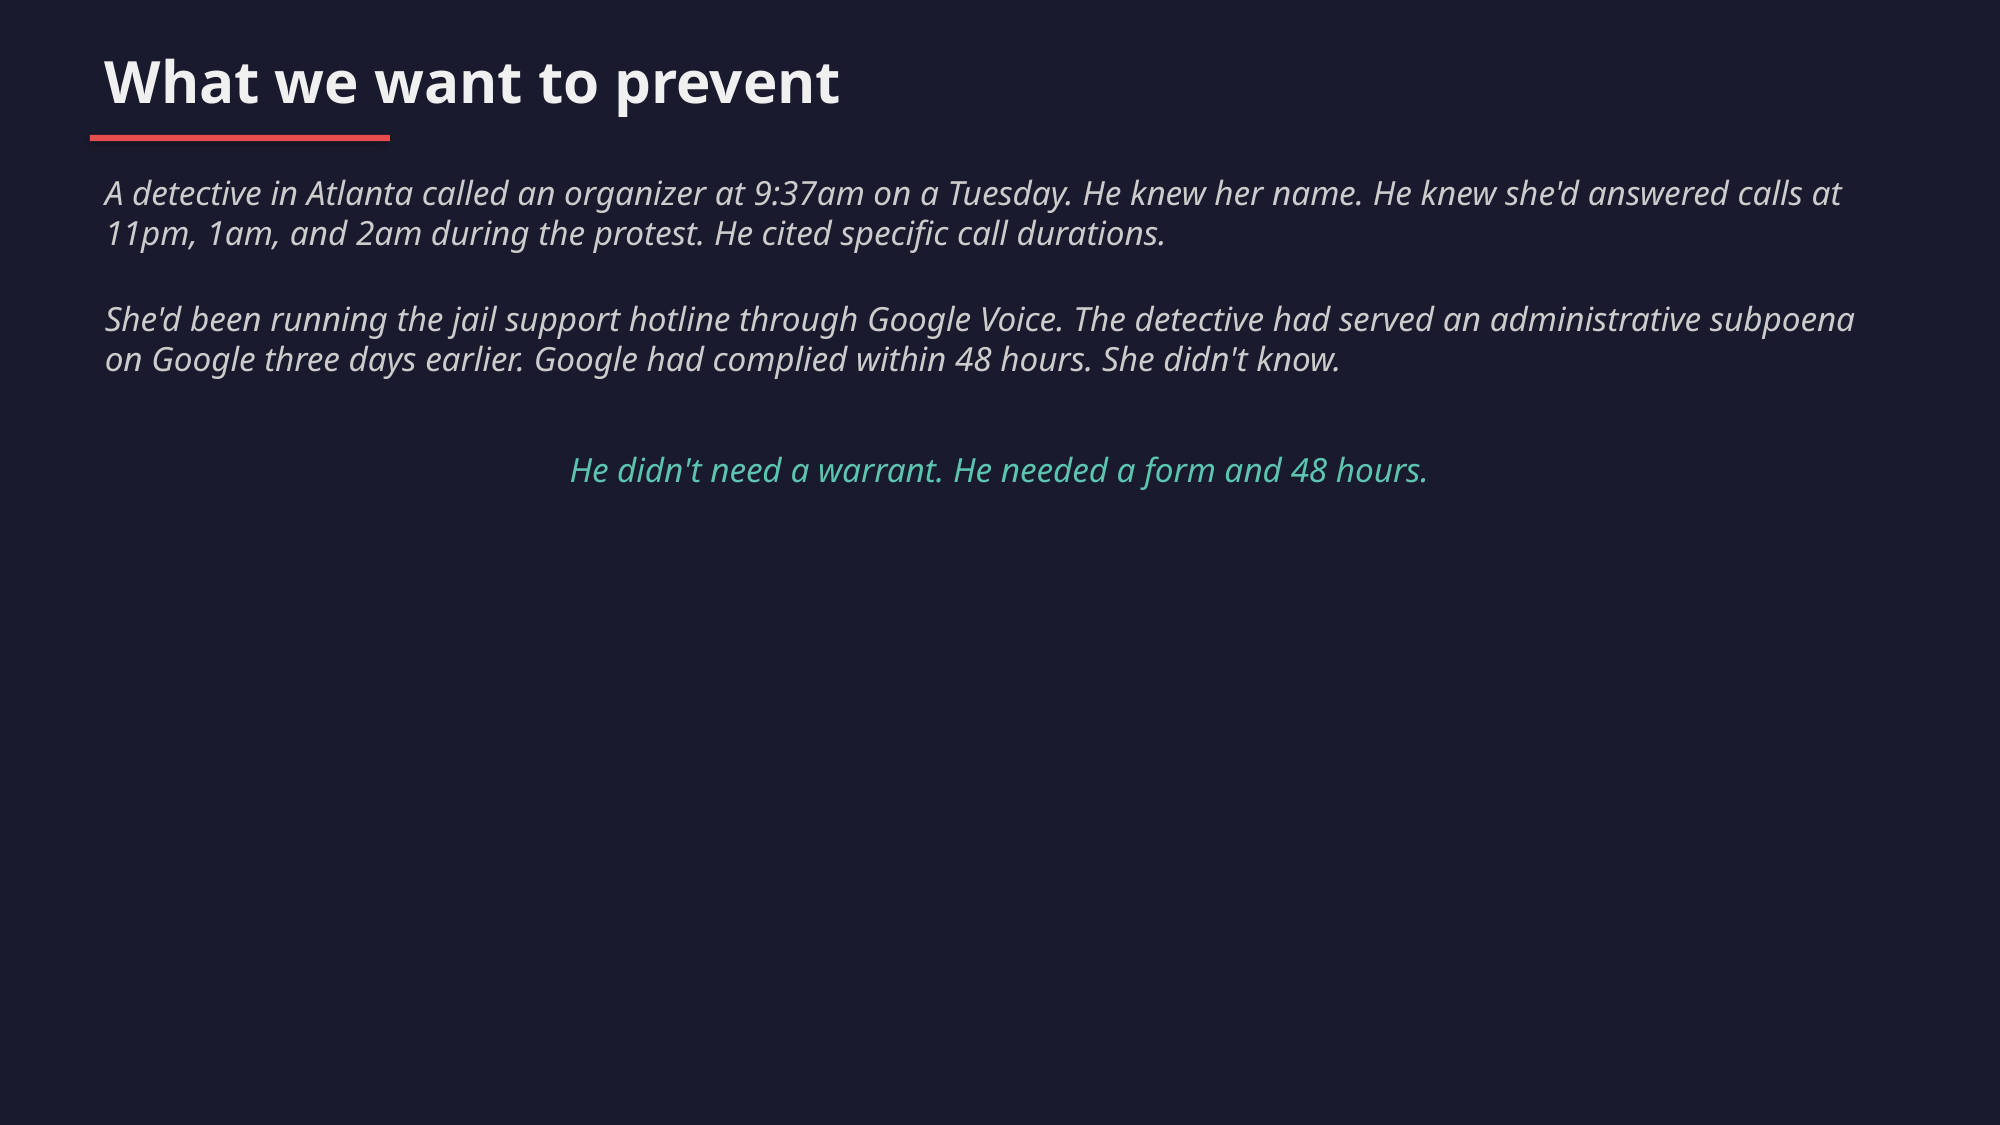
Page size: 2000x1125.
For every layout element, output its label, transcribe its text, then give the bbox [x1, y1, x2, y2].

text_box A detective in Atlanta called an organizer at 9:37am on a Tuesday. He knew her name. He knew she'd answered calls at 11pm, 1am, and 2am during the protest. He cited specific call durations. She'd been running the jail support hotline through Google Voice. The detective had served an administrative subpoena on Google three days earlier. Google had complied within 48 hours. She didn't know. He didn't need a warrant. He needed a form and 48 hours. [89, 164, 1910, 497]
text_box What we want to prevent [89, 37, 1910, 123]
text_box [89, 134, 390, 142]
